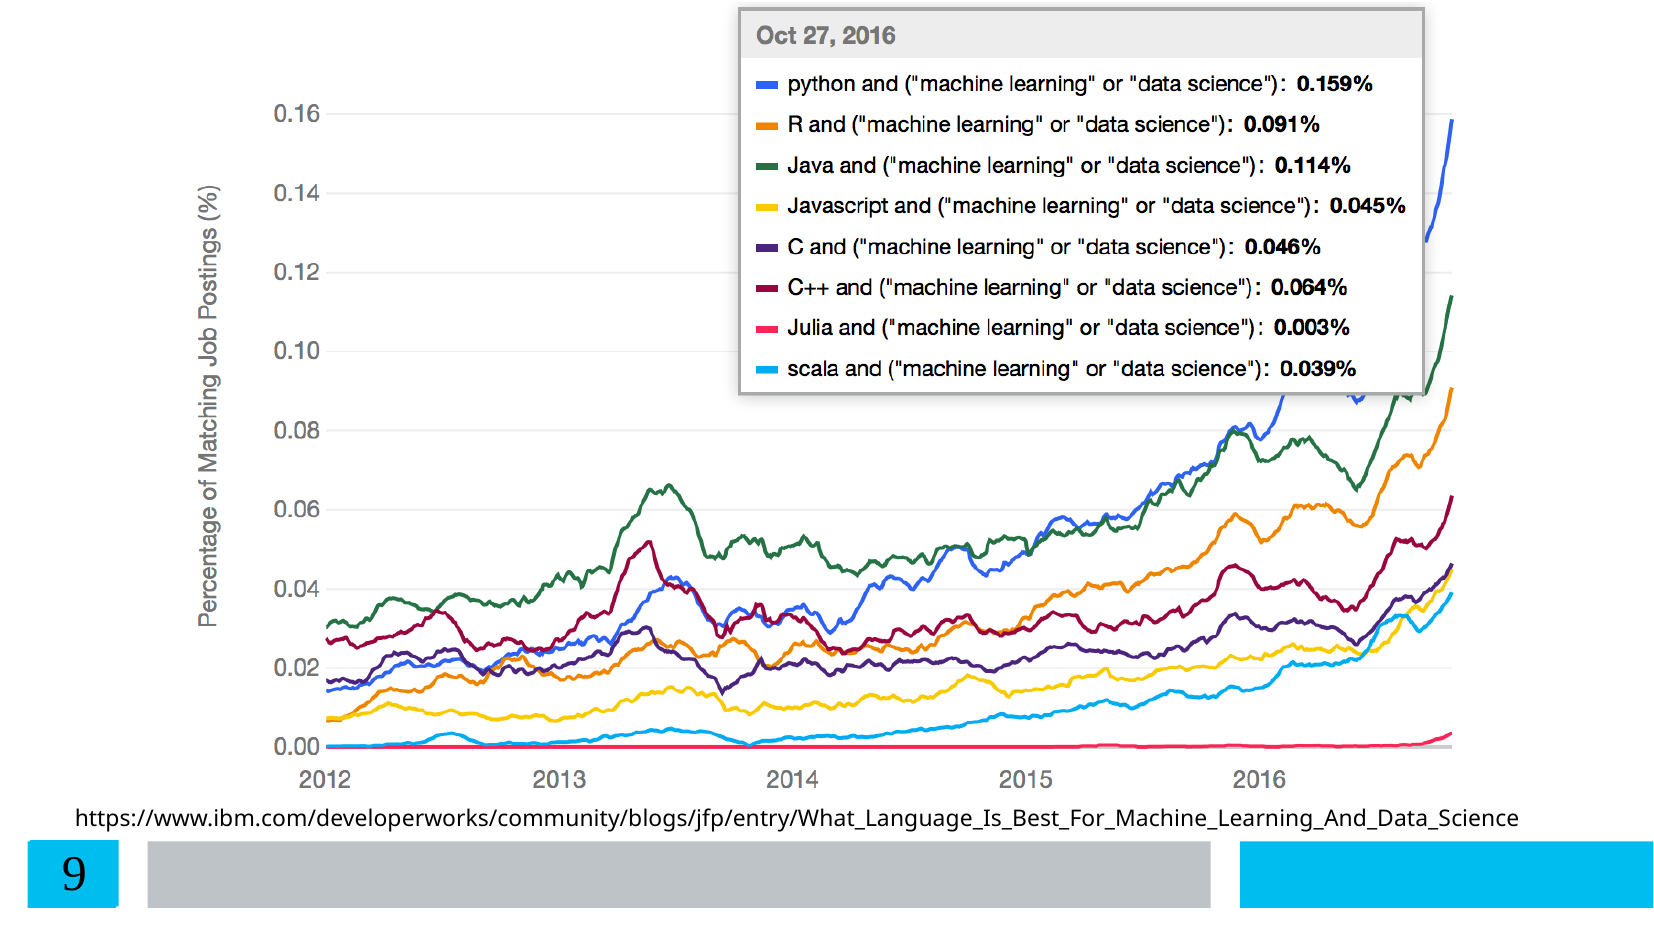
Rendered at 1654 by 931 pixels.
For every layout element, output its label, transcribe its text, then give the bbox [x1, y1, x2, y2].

picture [186, 2, 1477, 795]
text_box https://www.ibm.com/developerworks/community/blogs/jfp/entry/What_Language_Is_Best_For_Machine_Learning_And_Data_Science [60, 795, 1654, 837]
